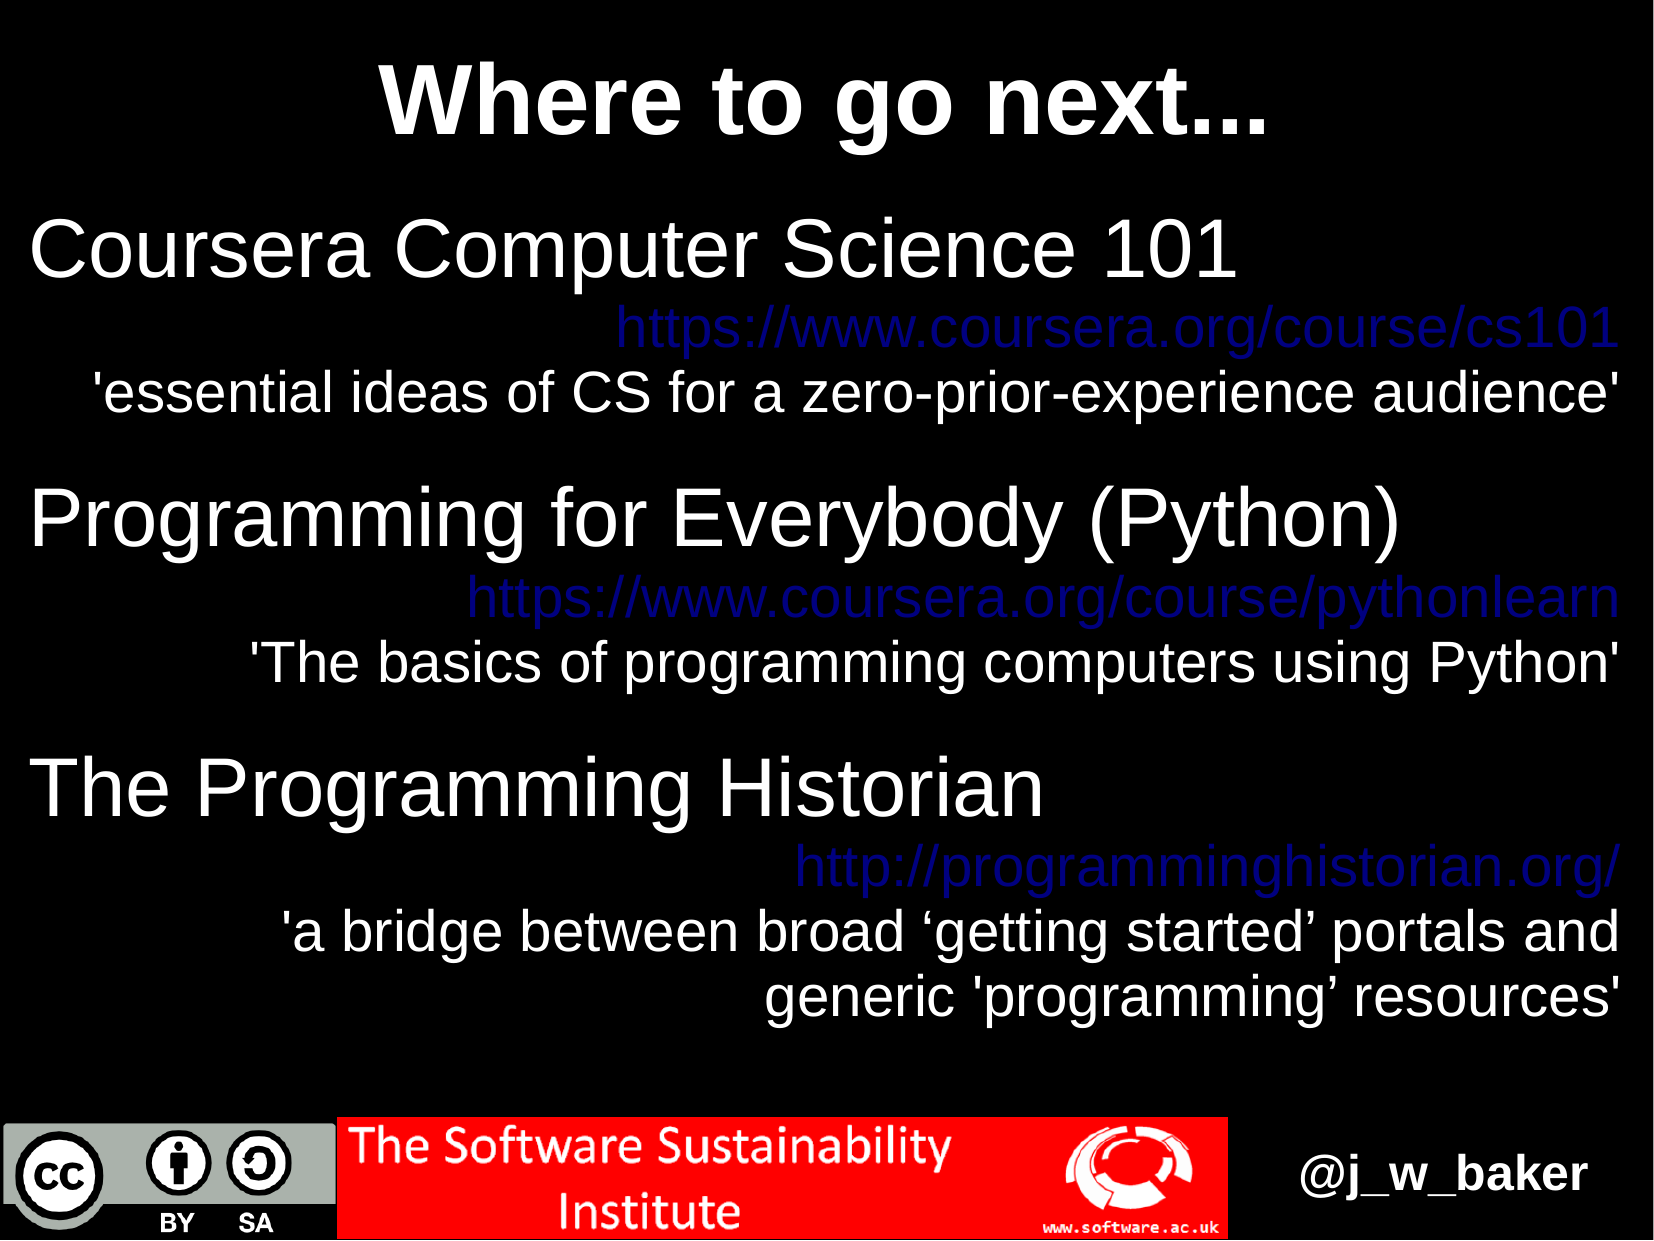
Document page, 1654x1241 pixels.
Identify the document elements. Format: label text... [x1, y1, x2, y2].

text_box @j_w_baker [1266, 1085, 1622, 1241]
picture [0, 1117, 1228, 1239]
text_box Where to go next... Coursera Computer Science 101 https://www.coursera.org/course/cs101 'essential ideas of CS for a zero-prior-experience audience' Programming for Everybody (Python) https://www.coursera.org/course/pythonlearn 'The basics of programming computers using Python' The Programming Historian http://programminghistorian.org/ 'a bridge between broad ‘getting started’ portals and generic 'programming’ resources' [28, 41, 1623, 1032]
